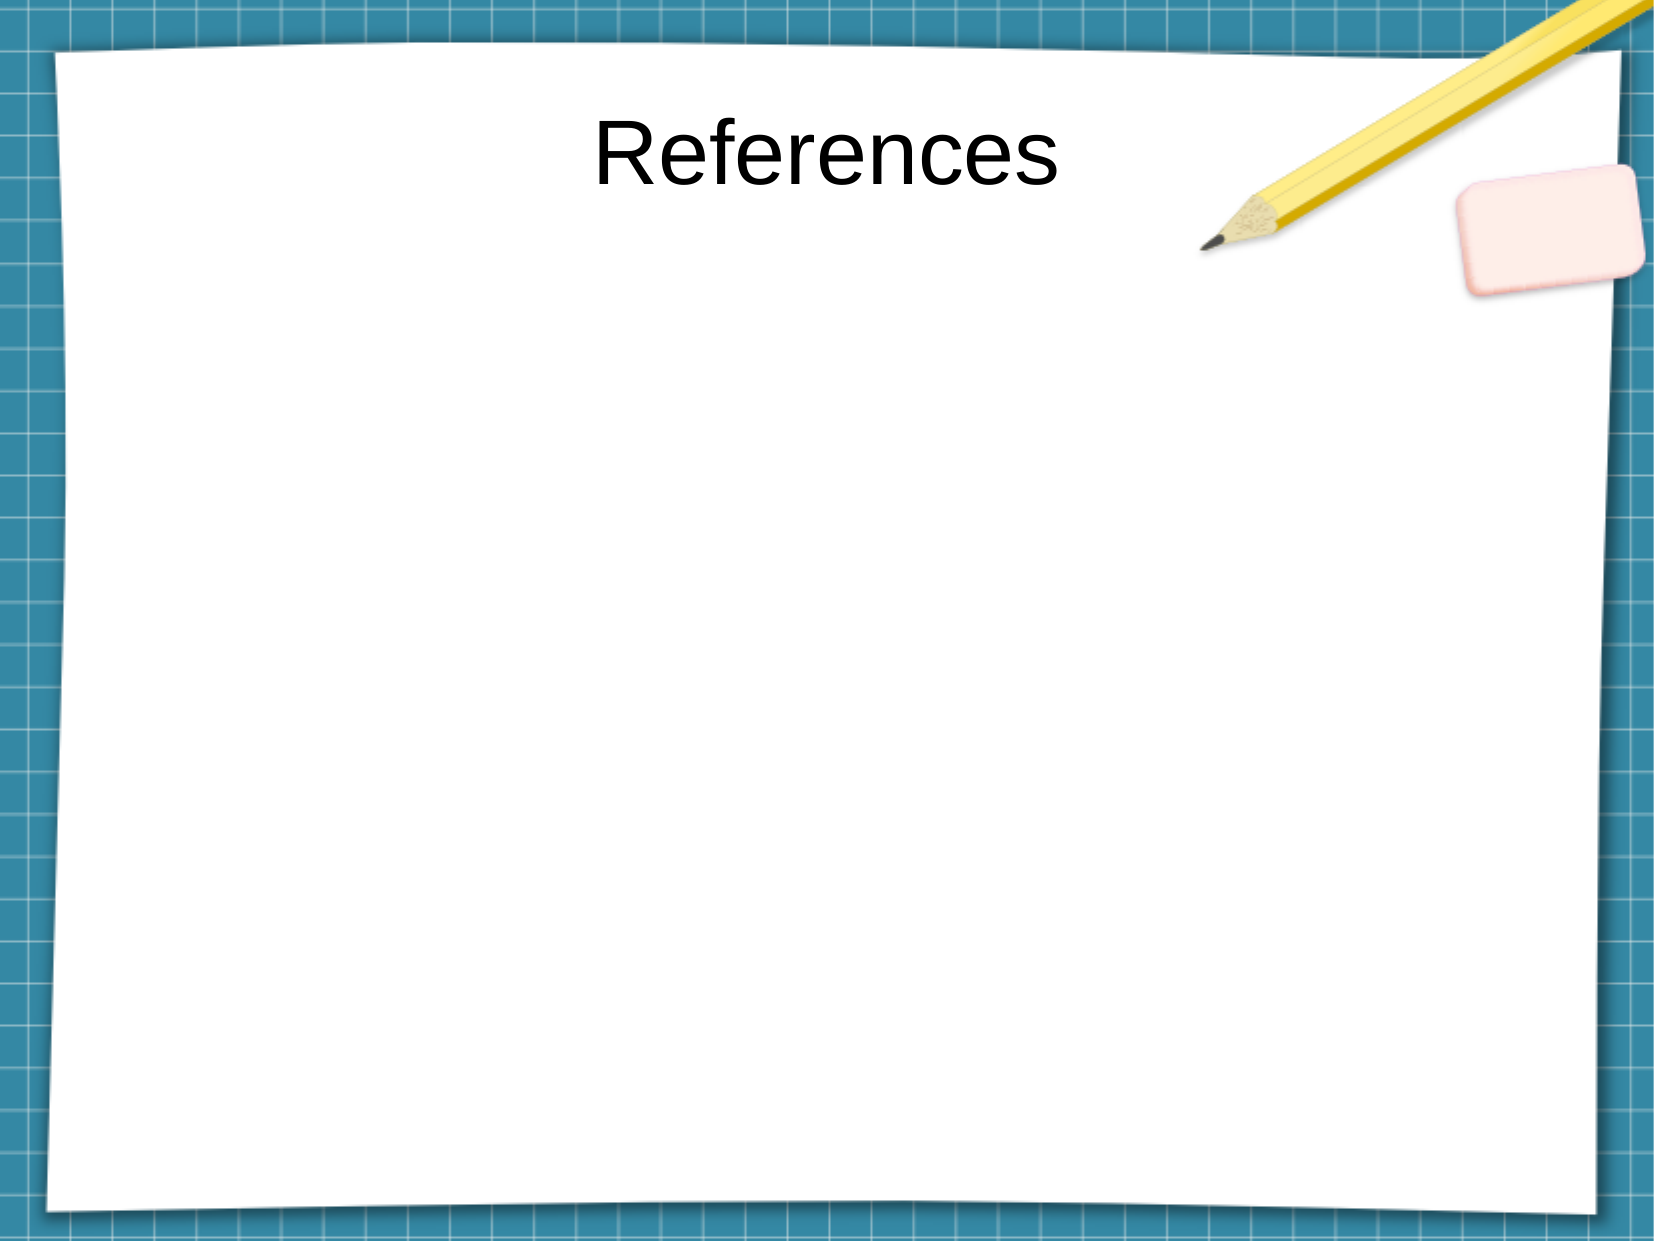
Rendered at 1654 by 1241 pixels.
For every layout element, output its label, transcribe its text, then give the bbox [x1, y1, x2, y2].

title References [82, 49, 1571, 257]
picture [0, 0, 1654, 1241]
